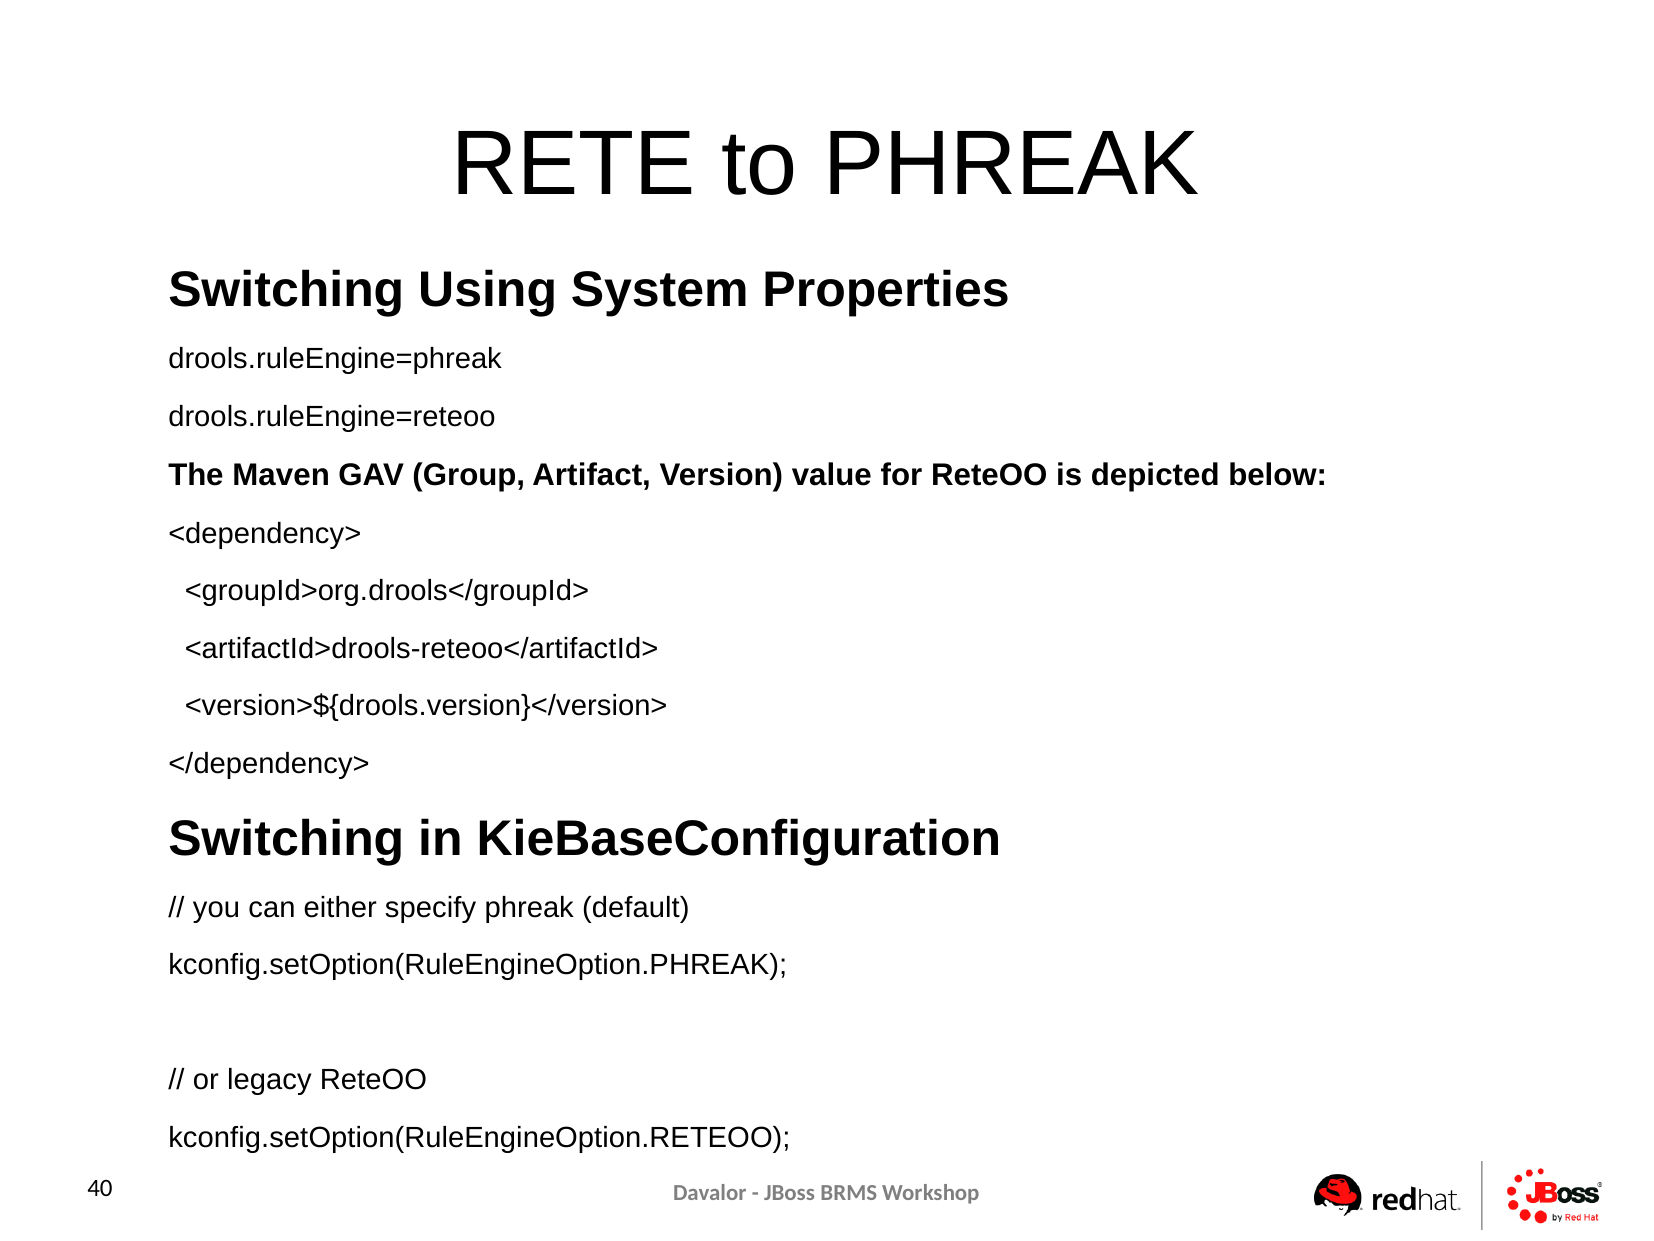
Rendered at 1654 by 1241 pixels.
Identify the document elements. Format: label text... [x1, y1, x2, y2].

picture [1314, 1161, 1602, 1230]
text_box Switching in KieBaseConfiguration // you can either specify phreak (default) ​kconfig.setOption(RuleEngineOption.PHREAK); ​ ​// or legacy ReteOO ​kconfig.setOption(RuleEngineOption.RETEOO); ​ [153, 802, 1300, 1241]
title RETE to PHREAK [82, 100, 1571, 225]
text_box Switching Using System Properties drools.ruleEngine=phreak drools.ruleEngine=reteoo The Maven GAV (Group, Artifact, Version) value for ReteOO is depicted below: <dependency> ​ <groupId>org.drools</groupId> ​ <artifactId>drools-reteoo</artifactId> ​ <version>${drools.version}</version> ​</dependency> [153, 254, 1406, 839]
